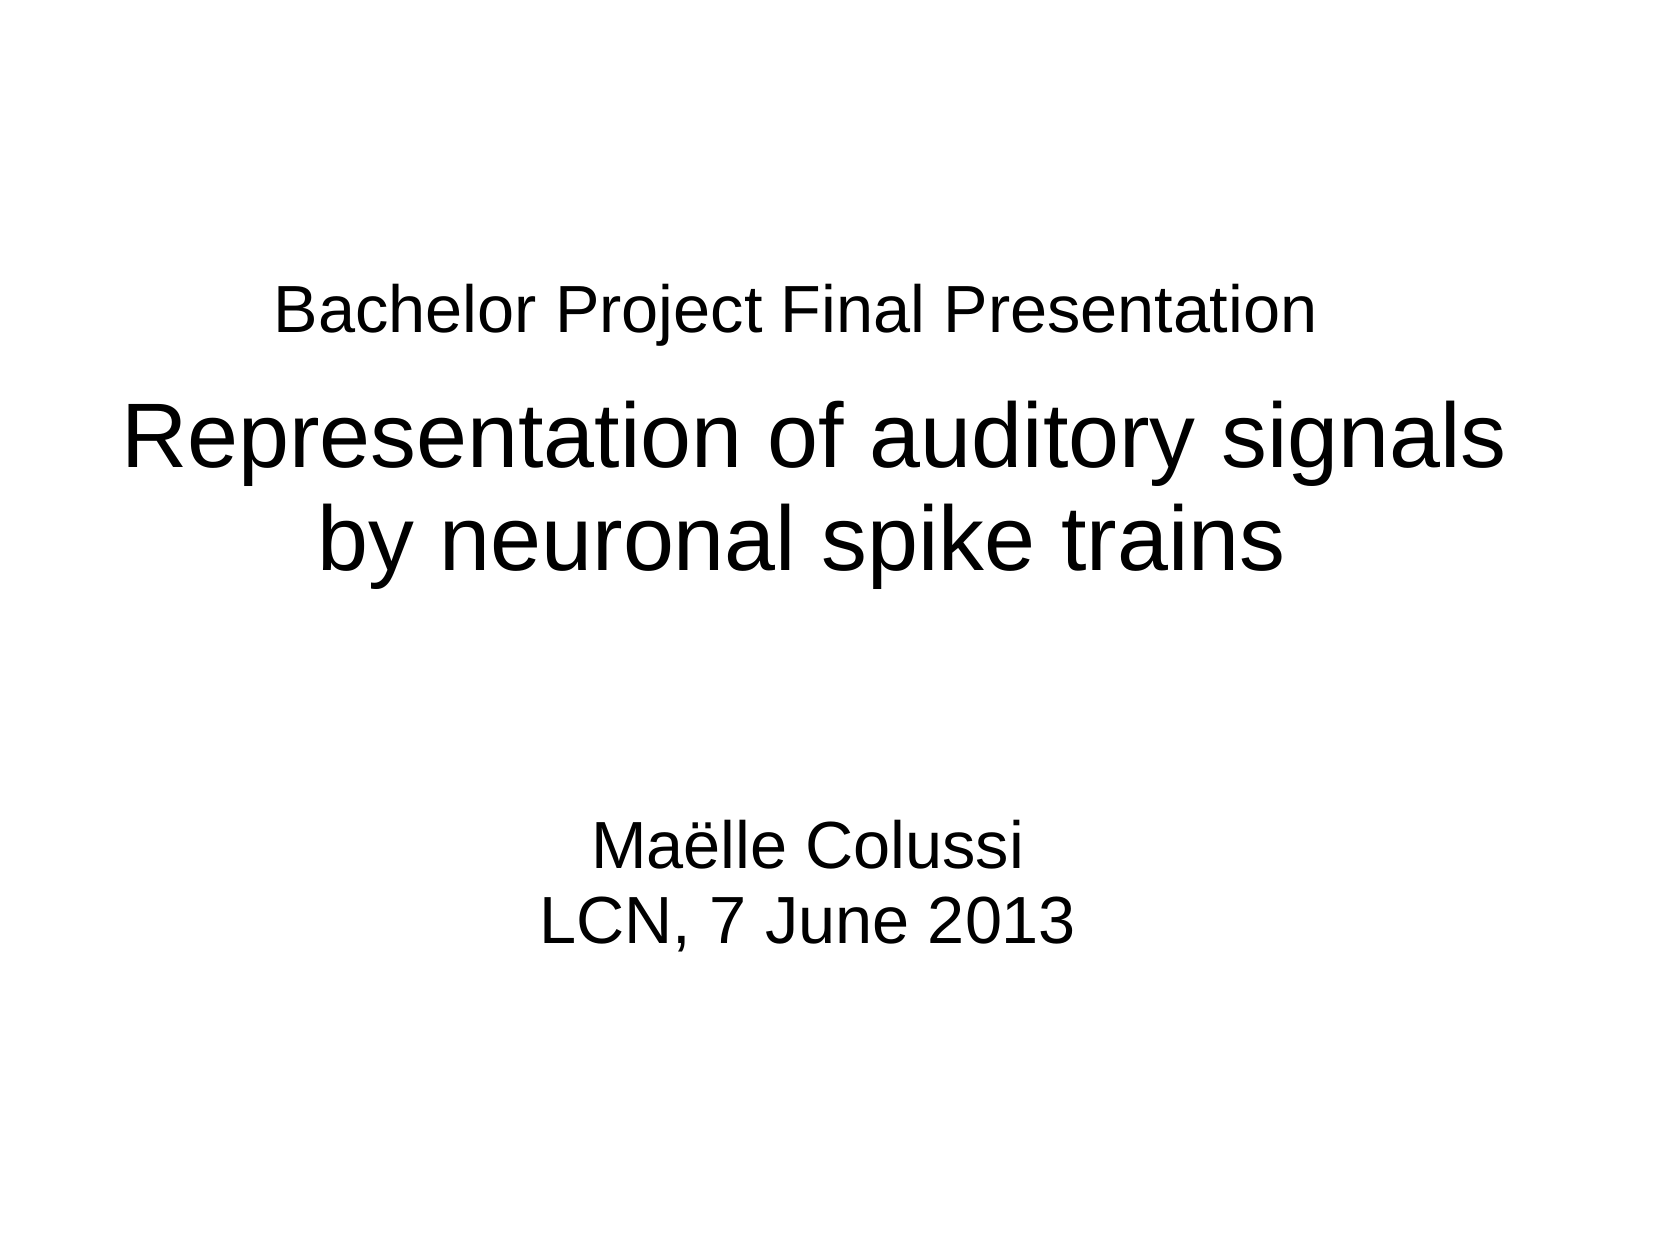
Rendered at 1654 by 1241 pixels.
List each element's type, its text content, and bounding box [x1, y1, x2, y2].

title Representation of auditory signals by neuronal spike trains [70, 383, 1559, 591]
text_box Bachelor Project Final Presentation [68, 248, 1524, 372]
subtitle Maëlle Colussi LCN, 7 June 2013 [80, 791, 1536, 974]
